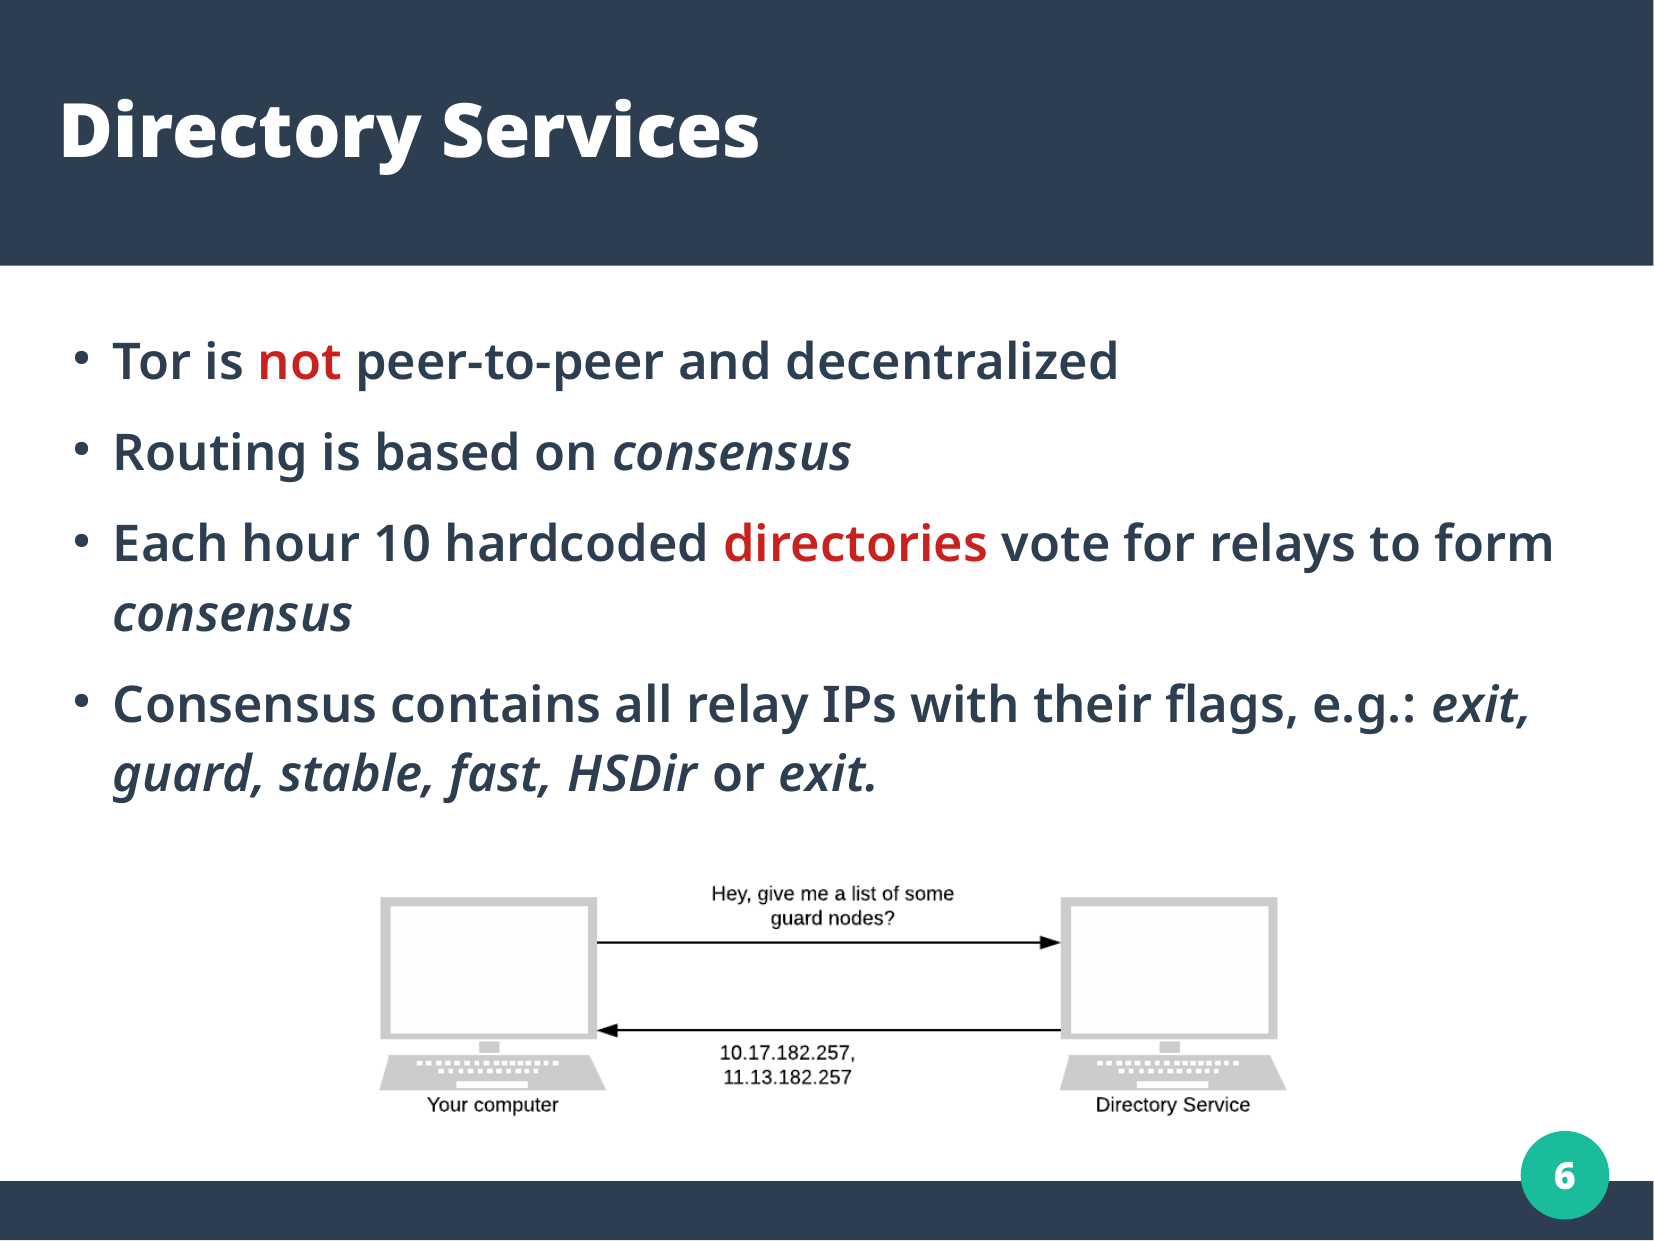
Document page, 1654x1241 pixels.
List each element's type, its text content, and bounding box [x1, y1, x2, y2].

title Directory Services [59, 49, 1595, 207]
list Tor is not peer-to-peer and decentralized Routing is based on consensus Each hour 10 hardcoded directories vote for relays to form consensus Consensus contains all relay IPs with their flags, e.g.: exit, guard, stable, fast, HSDir or exit. [59, 324, 1595, 811]
picture [300, 829, 1366, 1171]
